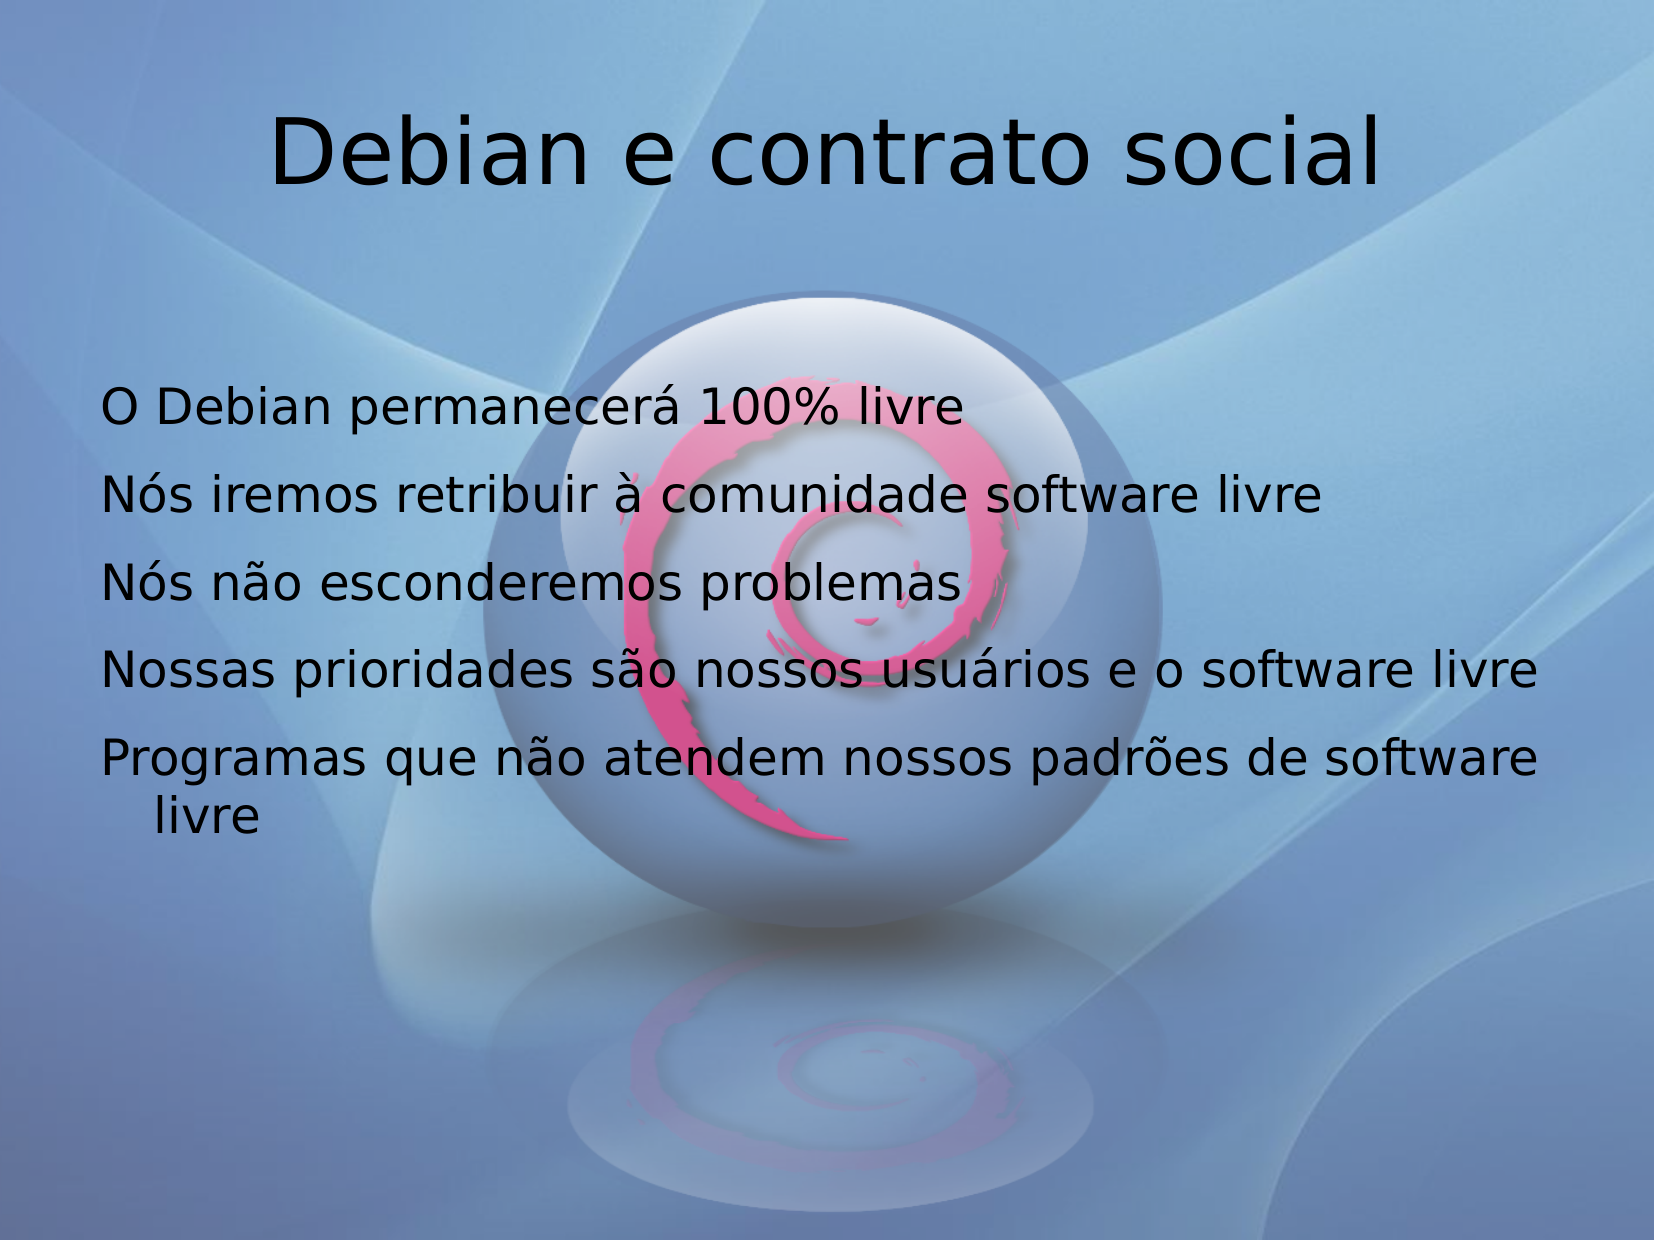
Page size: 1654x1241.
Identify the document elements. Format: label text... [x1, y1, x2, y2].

list O Debian permanecerá 100% livre Nós iremos retribuir à comunidade software livre Nós não esconderemos problemas Nossas prioridades são nossos usuários e o software livre Programas que não atendem nossos padrões de software livre [82, 290, 1571, 1094]
title Debian e contrato social [82, 56, 1571, 250]
picture [0, 0, 1654, 1240]
